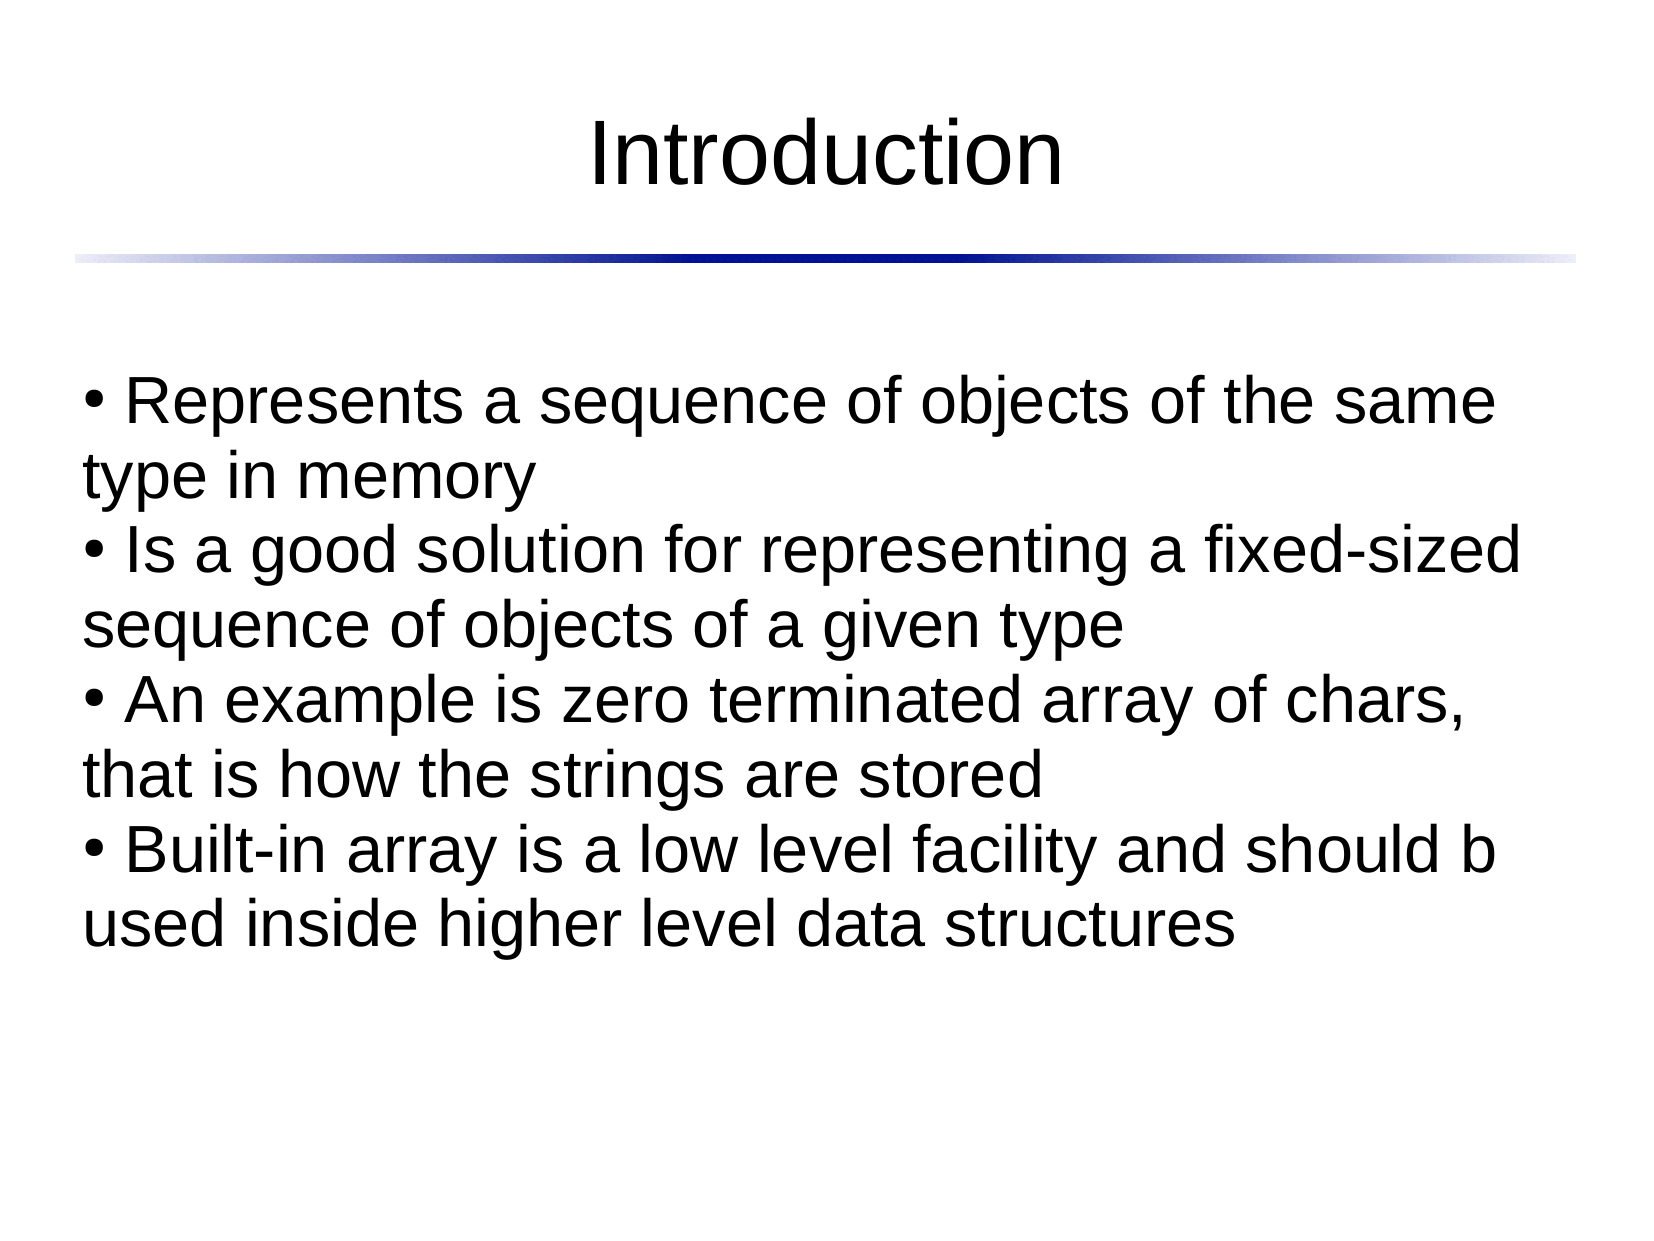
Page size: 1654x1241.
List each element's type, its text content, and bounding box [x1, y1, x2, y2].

subtitle Represents a sequence of objects of the same type in memory Is a good solution for representing a fixed-sized sequence of objects of a given type An example is zero terminated array of chars, that is how the strings are stored Built-in array is a low level facility and should b used inside higher level data structures [82, 365, 1571, 959]
title Introduction [82, 65, 1571, 241]
picture [75, 254, 1576, 263]
